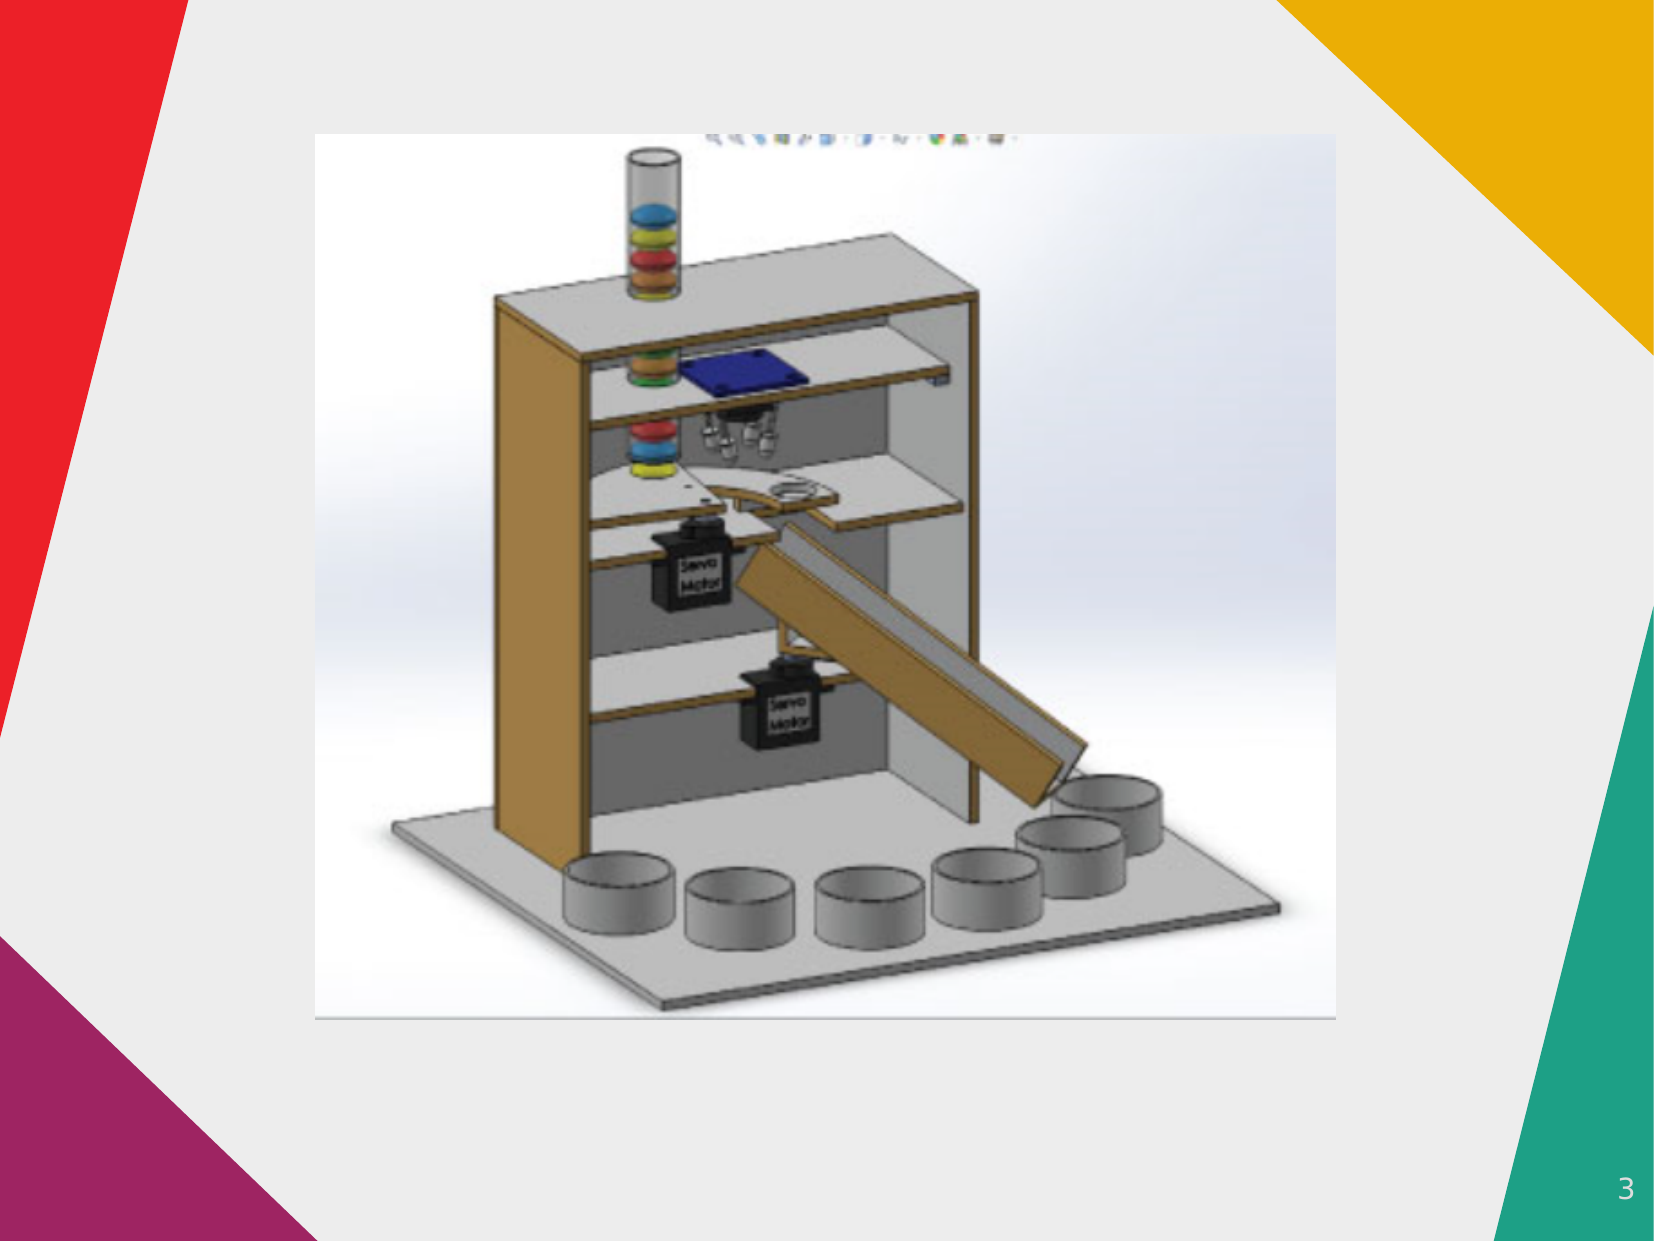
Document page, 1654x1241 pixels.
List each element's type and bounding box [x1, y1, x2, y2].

picture [315, 134, 1336, 1021]
